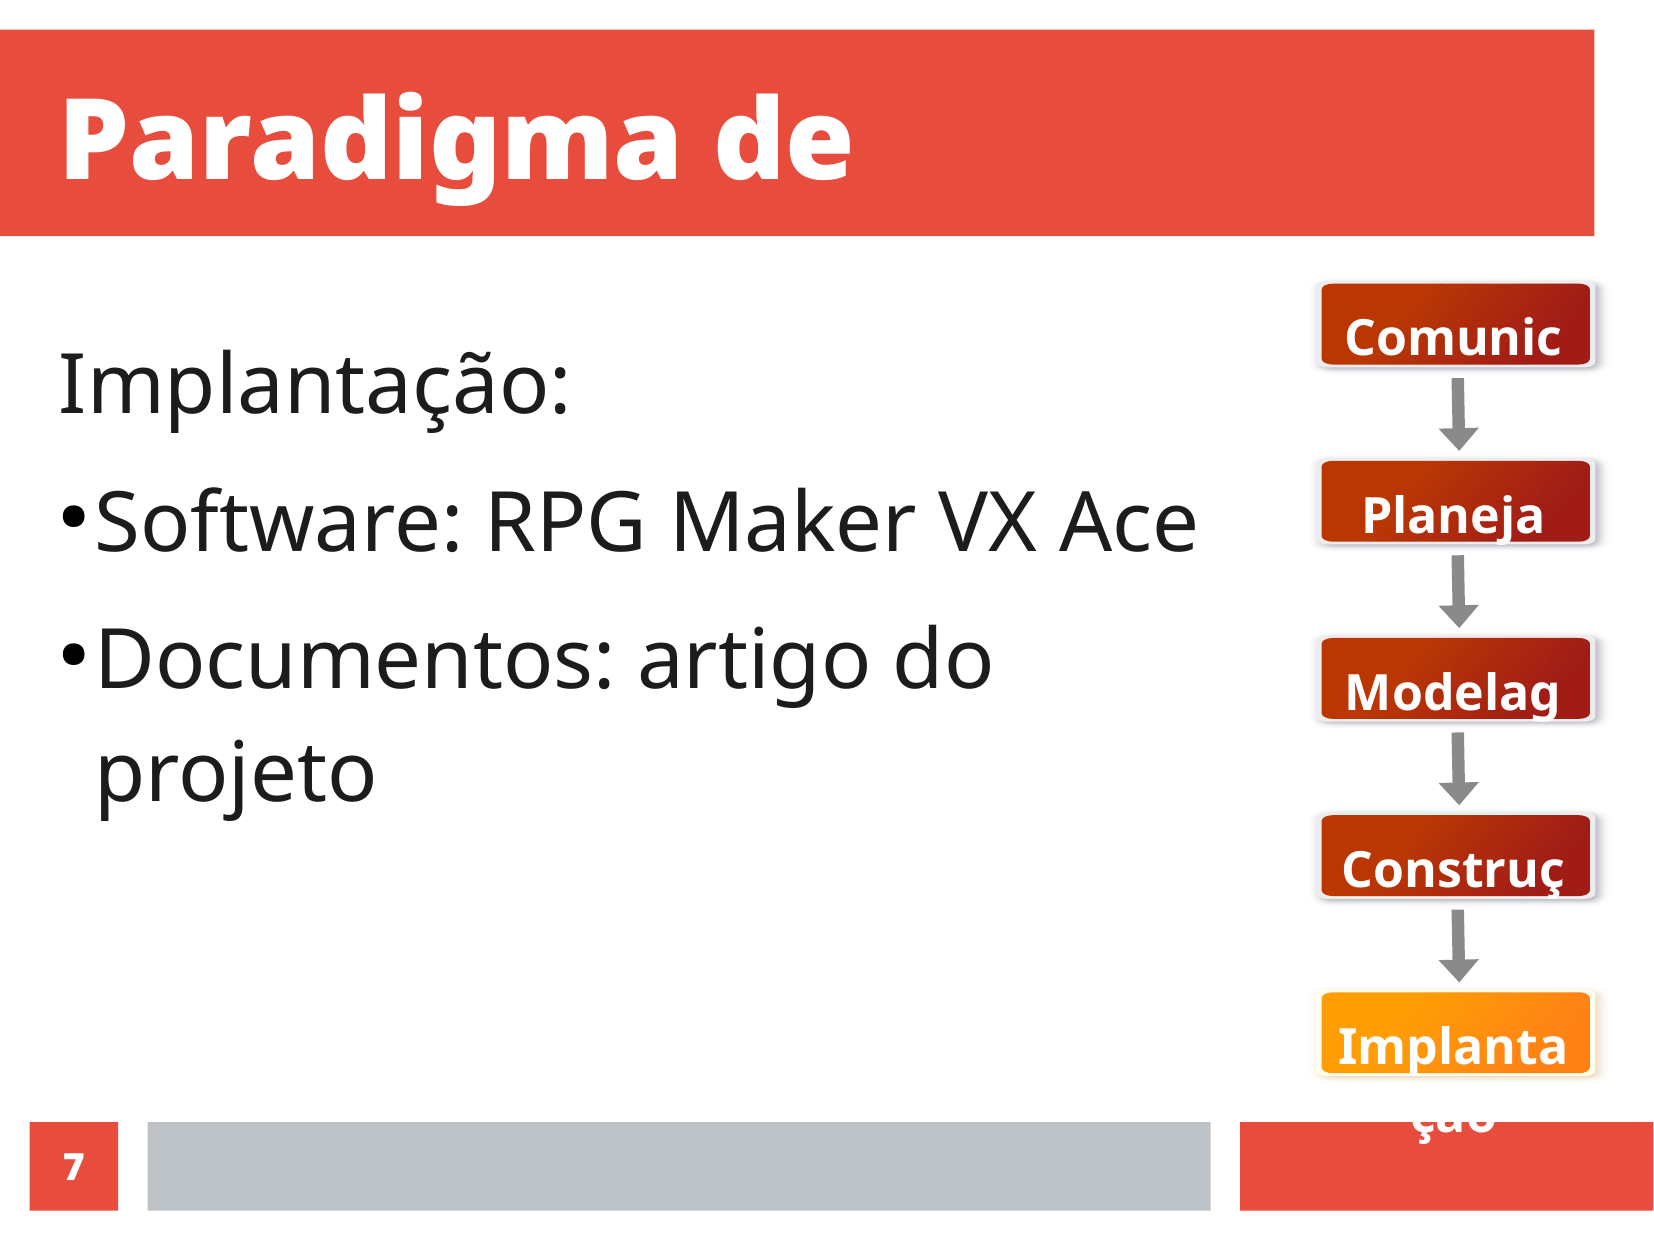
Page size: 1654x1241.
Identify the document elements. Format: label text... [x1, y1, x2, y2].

text_box Comunicação [1322, 294, 1585, 370]
picture [1301, 274, 1624, 1091]
text_box Planejamento [1322, 472, 1585, 547]
list Implantação: Software: RPG Maker VX Ace Documentos: artigo do projeto [59, 324, 1283, 1093]
text_box Construção [1322, 826, 1585, 902]
text_box Implantação [1322, 1003, 1585, 1079]
title Paradigma de Desenvolvimento [59, 59, 1595, 207]
text_box Modelagem [1322, 649, 1585, 725]
